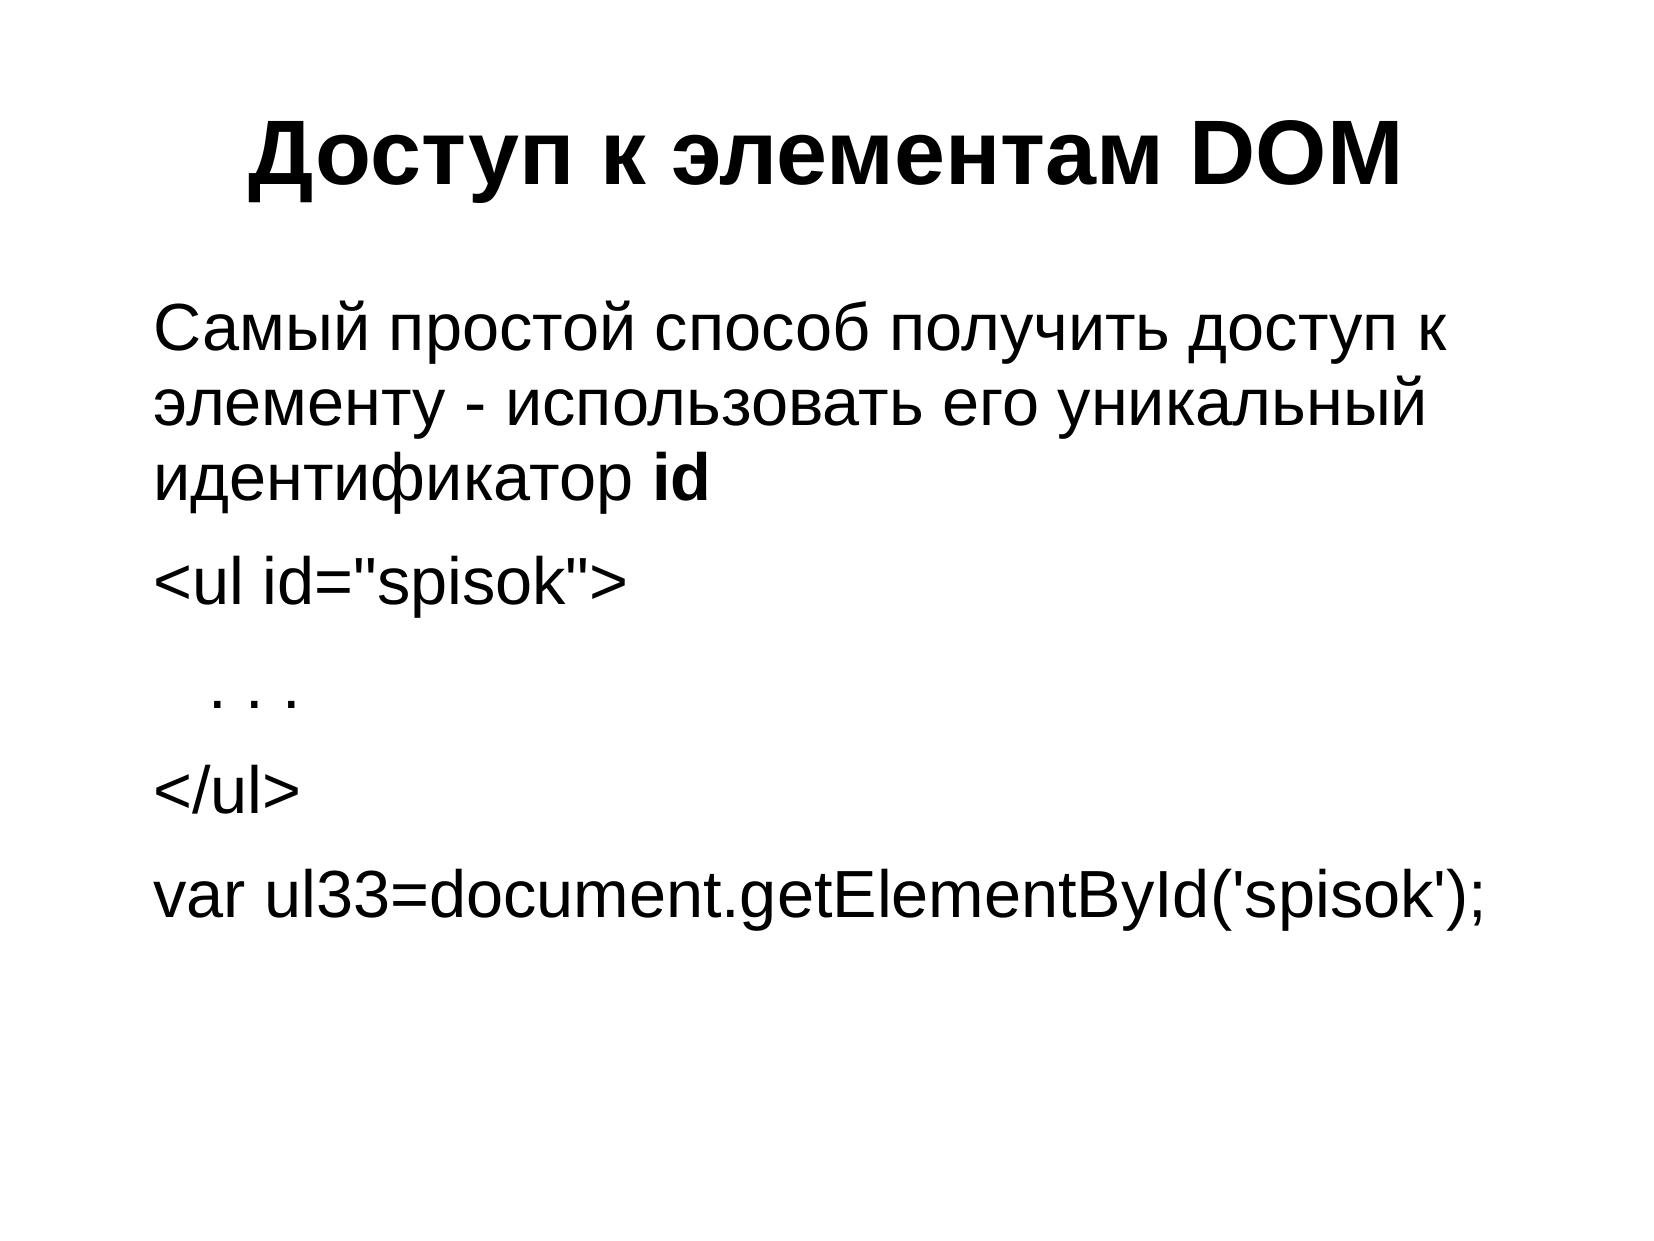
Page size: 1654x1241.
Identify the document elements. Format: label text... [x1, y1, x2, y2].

list Самый простой способ получить доступ к элементу - использовать его уникальный идентификатор id <ul id="spisok"> . . . </ul> var ul33=document.getElementById('spisok'); [82, 290, 1571, 1109]
title Доступ к элементам DOM [82, 49, 1571, 257]
